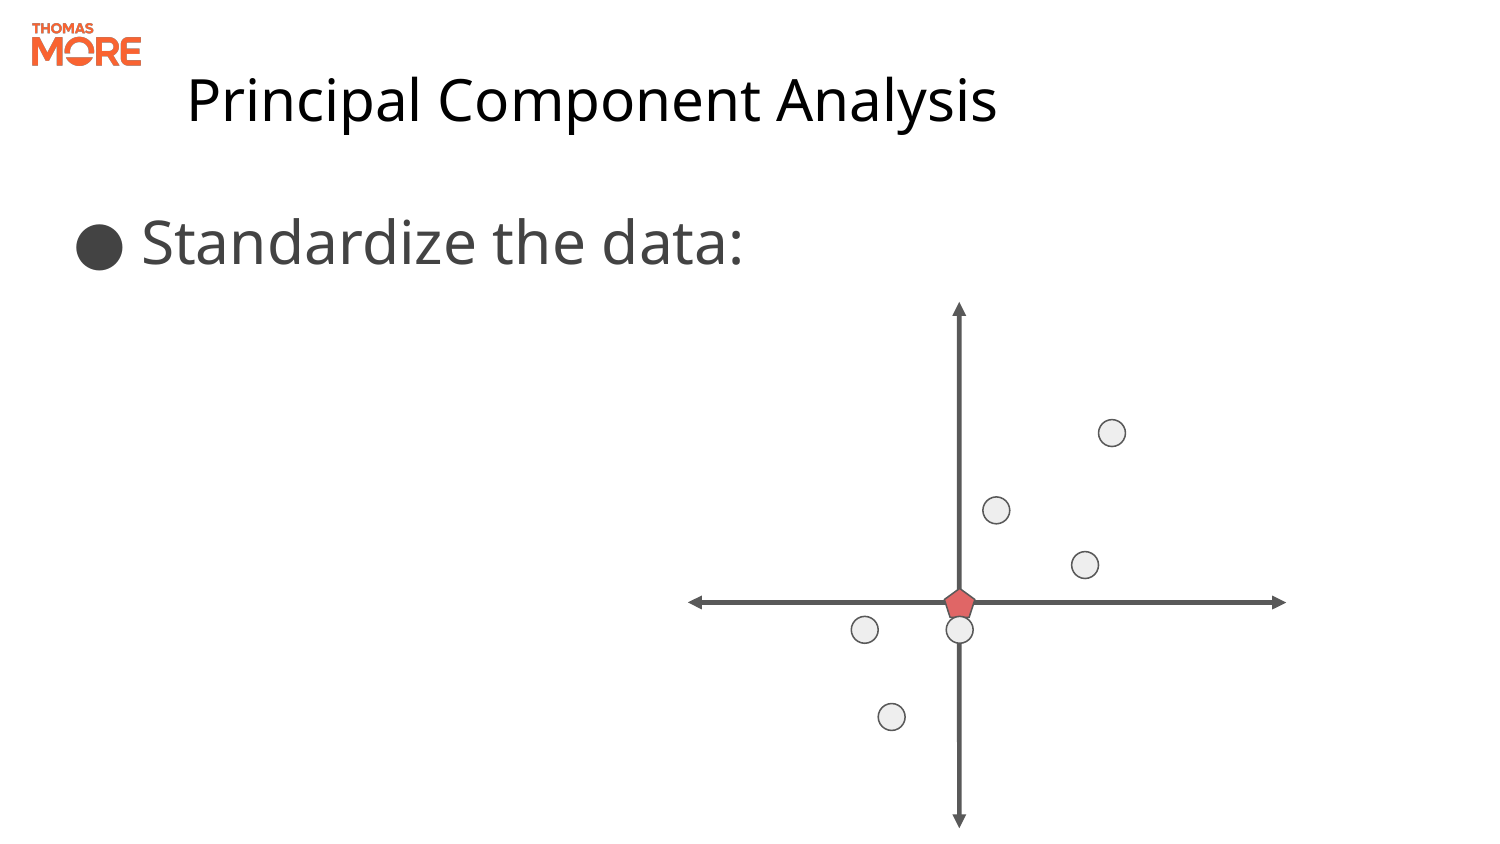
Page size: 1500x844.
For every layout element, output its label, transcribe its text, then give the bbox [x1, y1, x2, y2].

text_box [944, 588, 975, 644]
text_box [1071, 551, 1099, 579]
text_box [982, 496, 1010, 524]
picture [22, 13, 151, 76]
list Standardize the data: [51, 189, 1476, 750]
text_box [878, 703, 906, 731]
title Principal Component Analysis [171, 48, 1449, 143]
text_box [851, 616, 879, 644]
text_box [1098, 419, 1126, 447]
